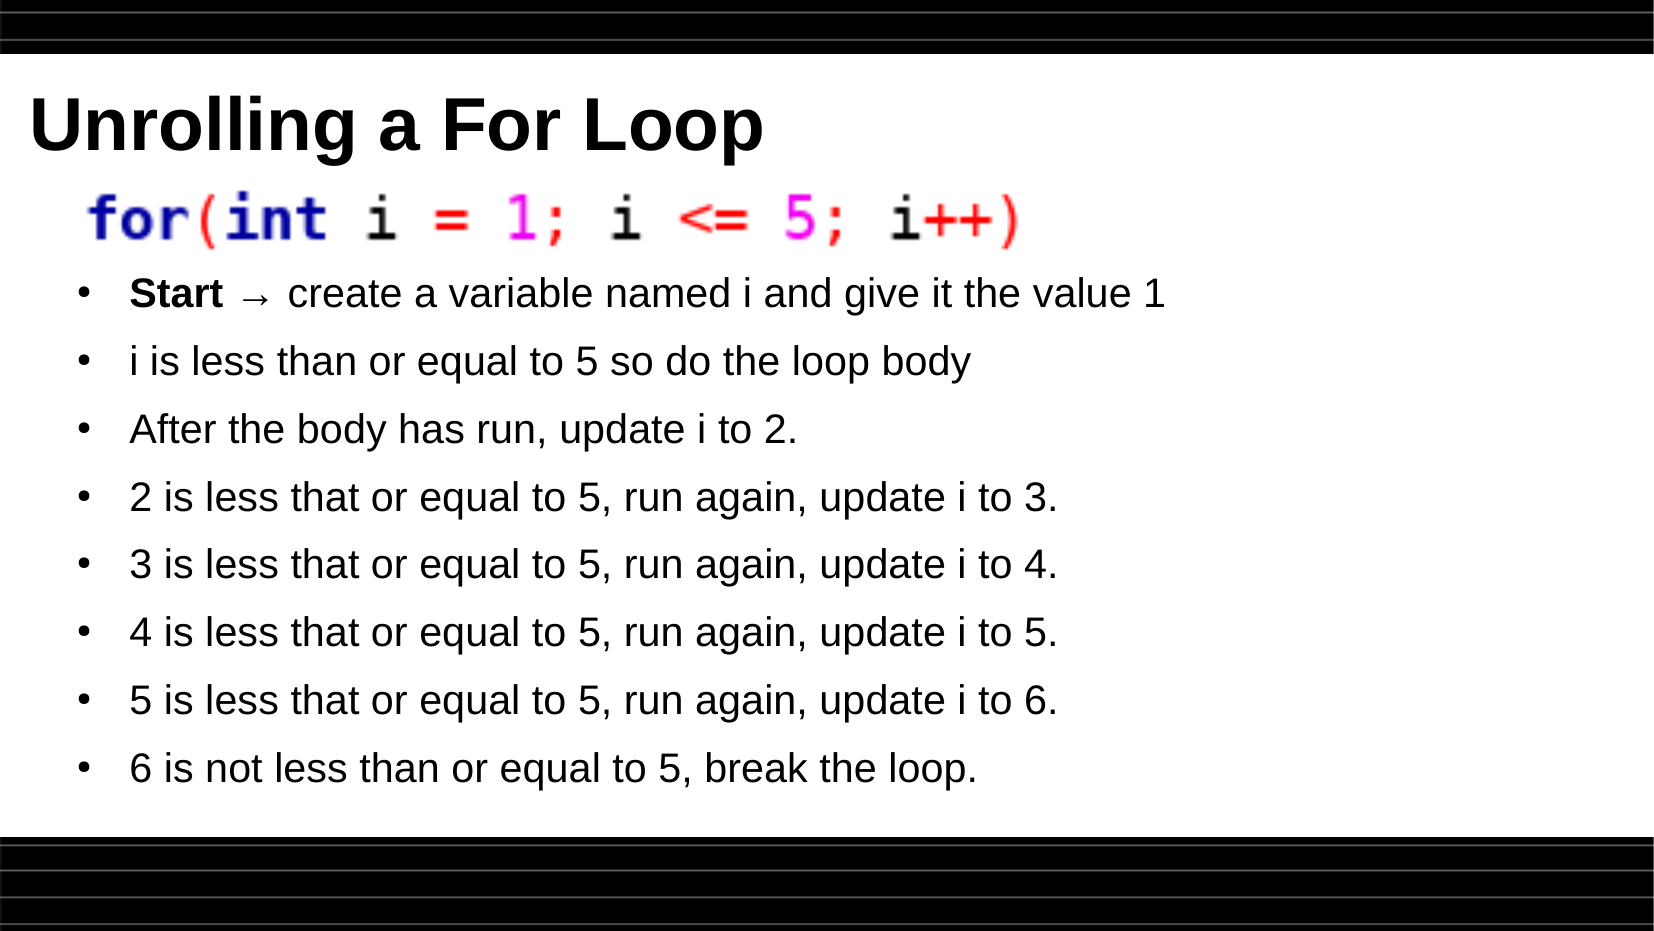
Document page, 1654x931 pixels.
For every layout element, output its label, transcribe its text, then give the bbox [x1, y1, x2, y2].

text_box Unrolling a For Loop [15, 75, 1546, 174]
list Start → create a variable named i and give it the value 1 i is less than or equal to 5 so do the loop body After the body has run, update i to 2. 2 is less that or equal to 5, run again, update i to 3. 3 is less that or equal to 5, run again, update i to 4. 4 is less that or equal to 5, run again, update i to 5. 5 is less that or equal to 5, run again, update i to 6. 6 is not less than or equal to 5, break the loop. [59, 270, 1636, 796]
picture [69, 173, 1025, 263]
picture [0, 0, 1654, 54]
picture [0, 837, 1654, 931]
